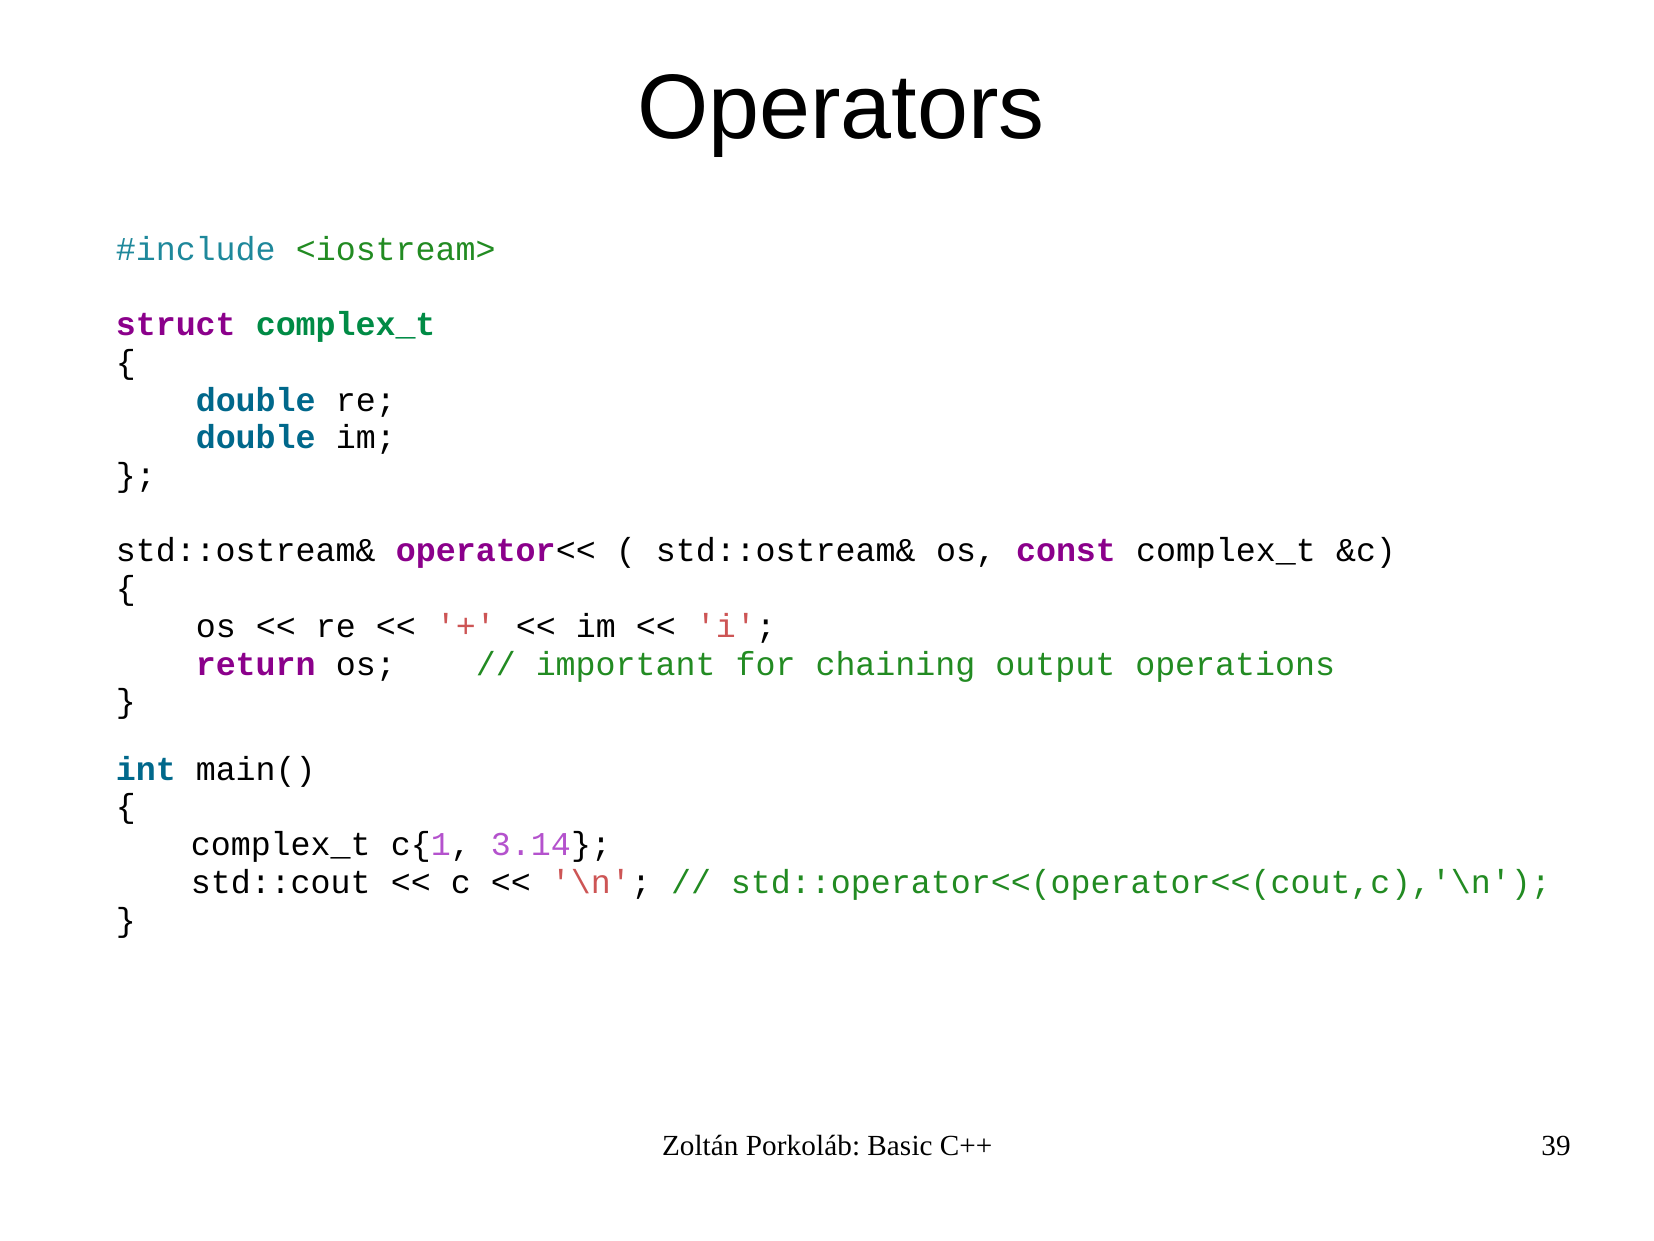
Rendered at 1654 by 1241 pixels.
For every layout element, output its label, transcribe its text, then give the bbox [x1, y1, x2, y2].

title Operators [60, 2, 1598, 165]
list #include <iostream> struct complex_t { double re; double im; }; std::ostream& operator<< ( std::ostream& os, const complex_t &c) { os << re << '+' << im << 'i'; return os; // important for chaining output operations } int main() { complex_t c{1, 3.14}; std::cout << c << '\n'; // std::operator<<(operator<<(cout,c),'\n'); } [45, 165, 1654, 1186]
